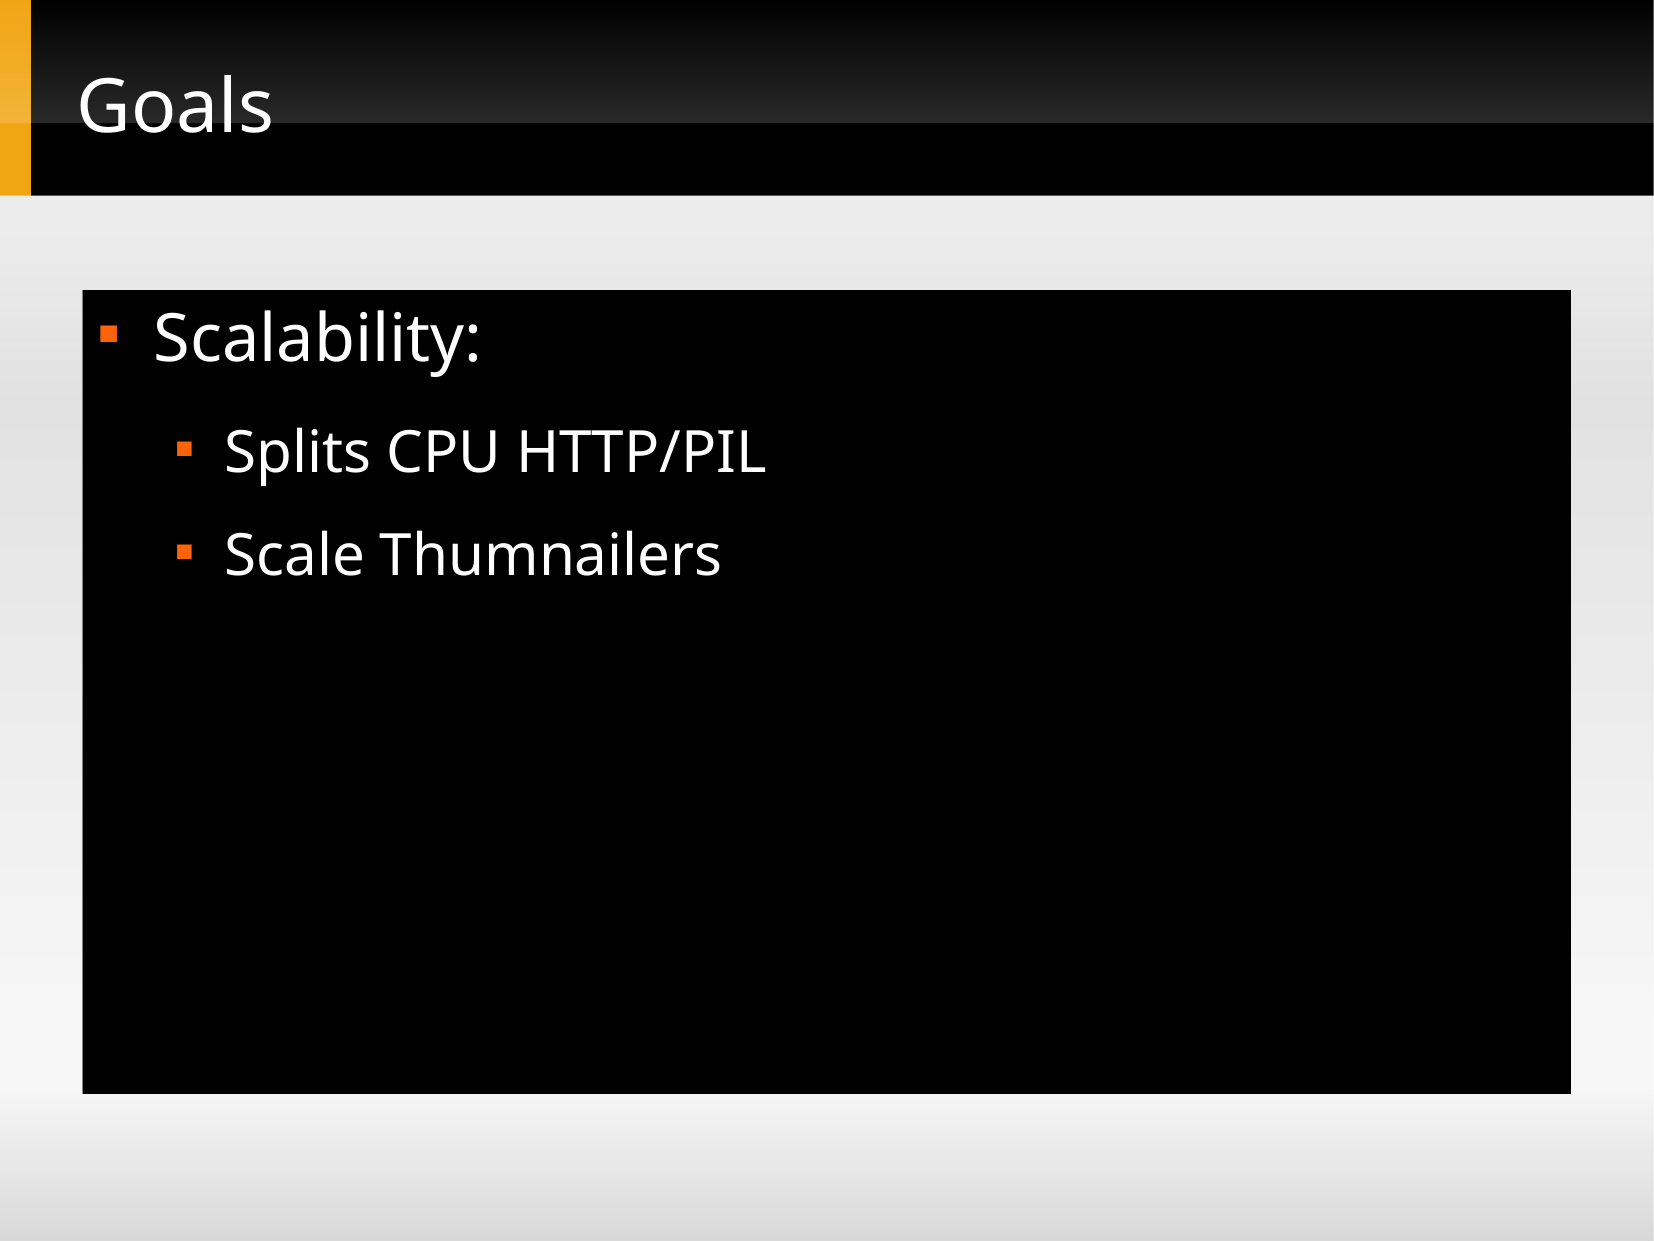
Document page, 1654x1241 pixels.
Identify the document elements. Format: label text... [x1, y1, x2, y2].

picture [0, 0, 1654, 1241]
list Scalability: Splits CPU HTTP/PIL Scale Thumnailers [82, 290, 1571, 1094]
title Goals [76, 7, 1565, 200]
